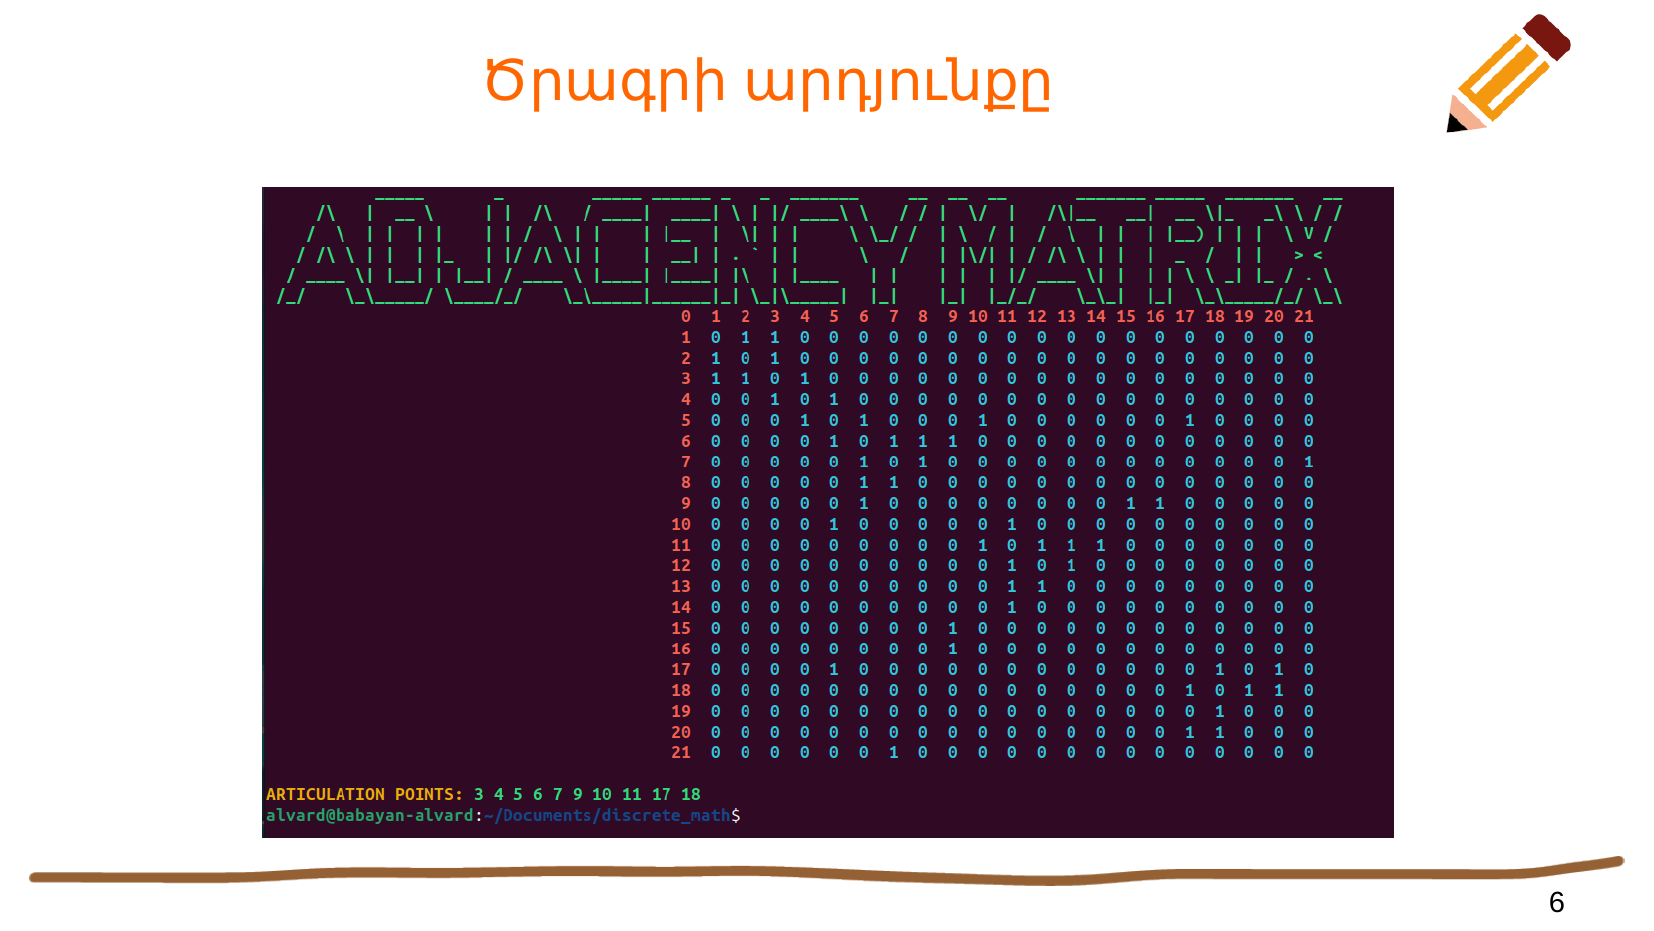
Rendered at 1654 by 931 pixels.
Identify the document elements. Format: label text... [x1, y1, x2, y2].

picture [29, 856, 1625, 886]
picture [1446, 14, 1571, 133]
title Ծրագրի արդյունքը [88, 29, 1447, 133]
picture [262, 187, 1394, 838]
